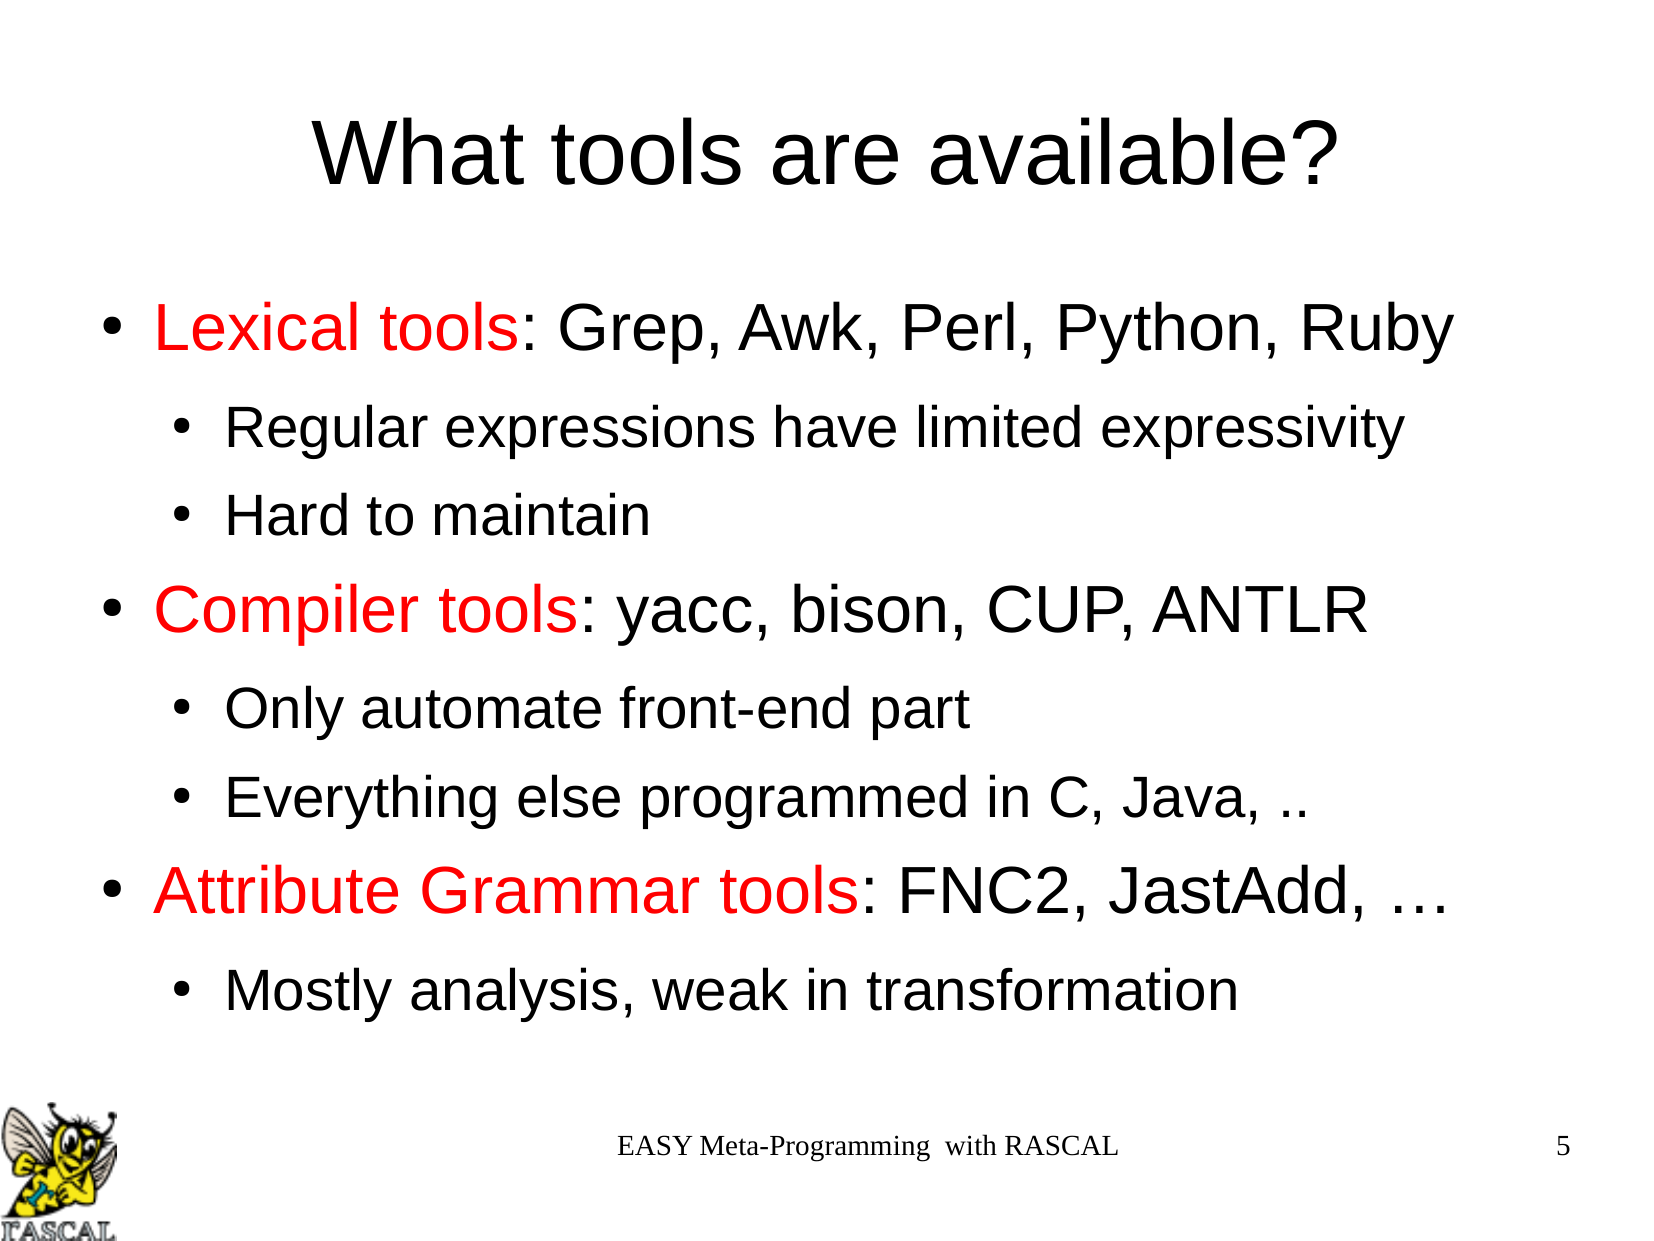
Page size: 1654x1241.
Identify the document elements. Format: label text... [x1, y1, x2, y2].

picture [0, 1102, 117, 1241]
title What tools are available? [82, 49, 1571, 257]
list Lexical tools: Grep, Awk, Perl, Python, Ruby Regular expressions have limited expressivity Hard to maintain Compiler tools: yacc, bison, CUP, ANTLR Only automate front-end part Everything else programmed in C, Java, .. Attribute Grammar tools: FNC2, JastAdd, … Mostly analysis, weak in transformation [82, 290, 1571, 1109]
